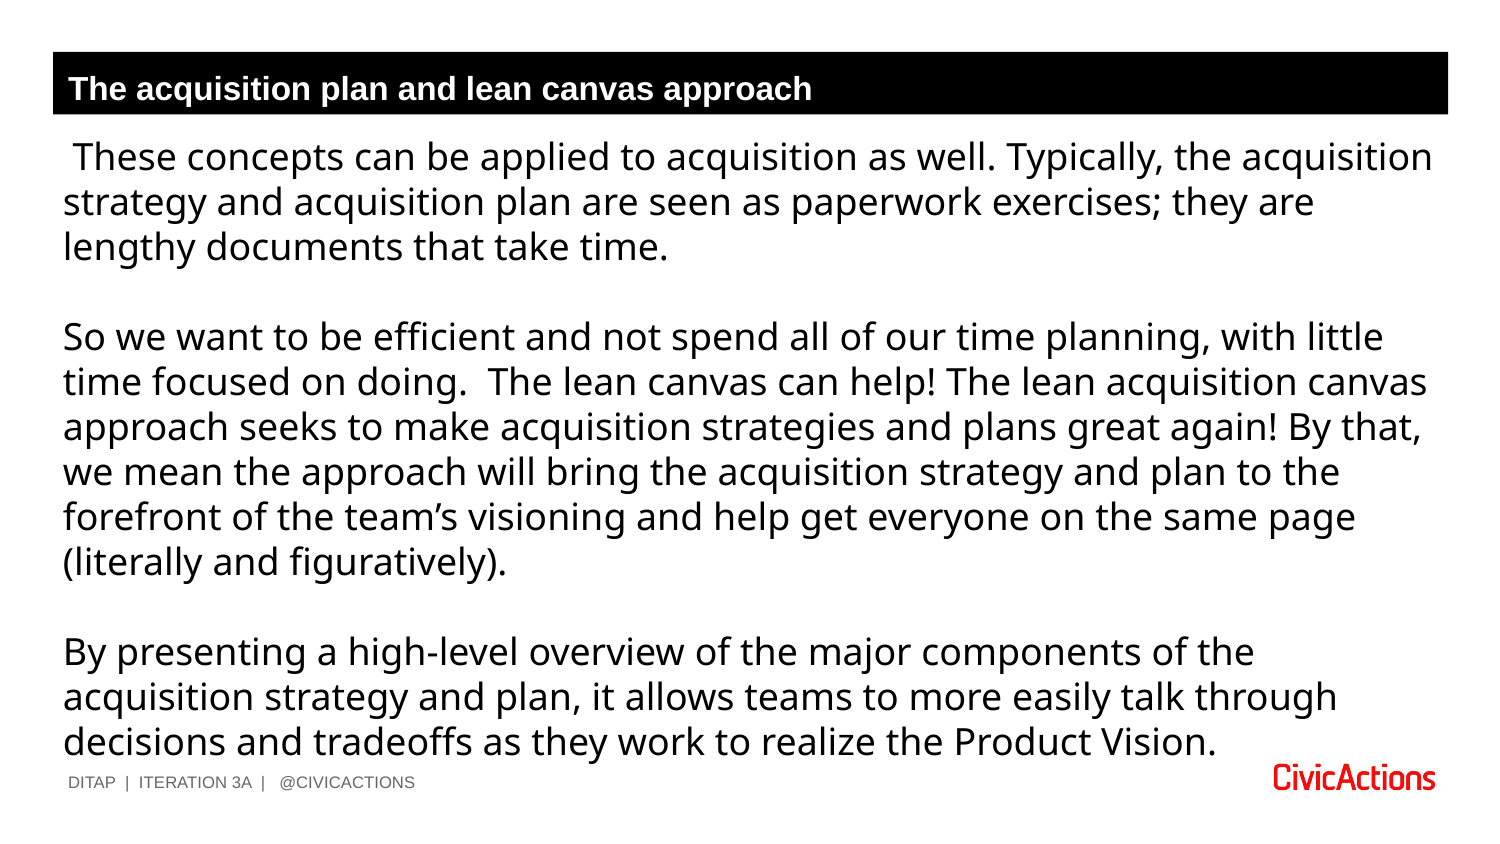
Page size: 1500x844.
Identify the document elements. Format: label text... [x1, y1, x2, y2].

list These concepts can be applied to acquisition as well. Typically, the acquisition strategy and acquisition plan are seen as paperwork exercises; they are lengthy documents that take time. So we want to be efficient and not spend all of our time planning, with little time focused on doing. The lean canvas can help! The lean acquisition canvas approach seeks to make acquisition strategies and plans great again! By that, we mean the approach will bring the acquisition strategy and plan to the forefront of the team’s visioning and help get everyone on the same page (literally and figuratively). By presenting a high-level overview of the major components of the acquisition strategy and plan, it allows teams to more easily talk through decisions and tradeoffs as they work to realize the Product Vision. [53, 123, 1449, 605]
title The acquisition plan and lean canvas approach [53, 51, 1449, 115]
picture [1271, 758, 1438, 795]
